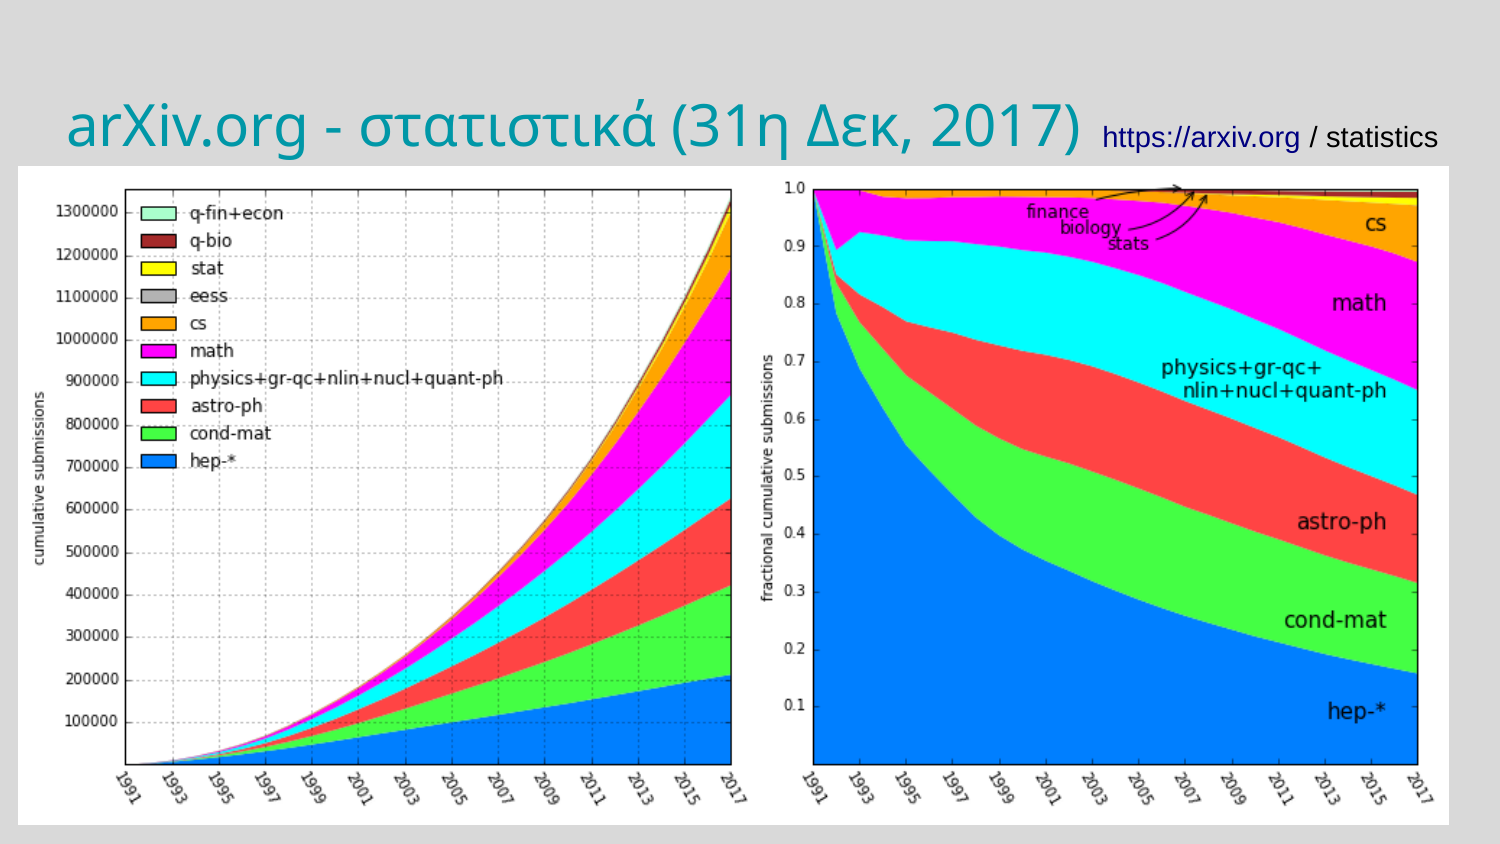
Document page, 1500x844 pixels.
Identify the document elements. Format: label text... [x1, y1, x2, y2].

title arXiv.org - στατιστικά (31η Δεκ, 2017) [51, 72, 1449, 166]
picture [18, 166, 1449, 825]
text_box https://arxiv.org / statistics [1087, 102, 1470, 167]
